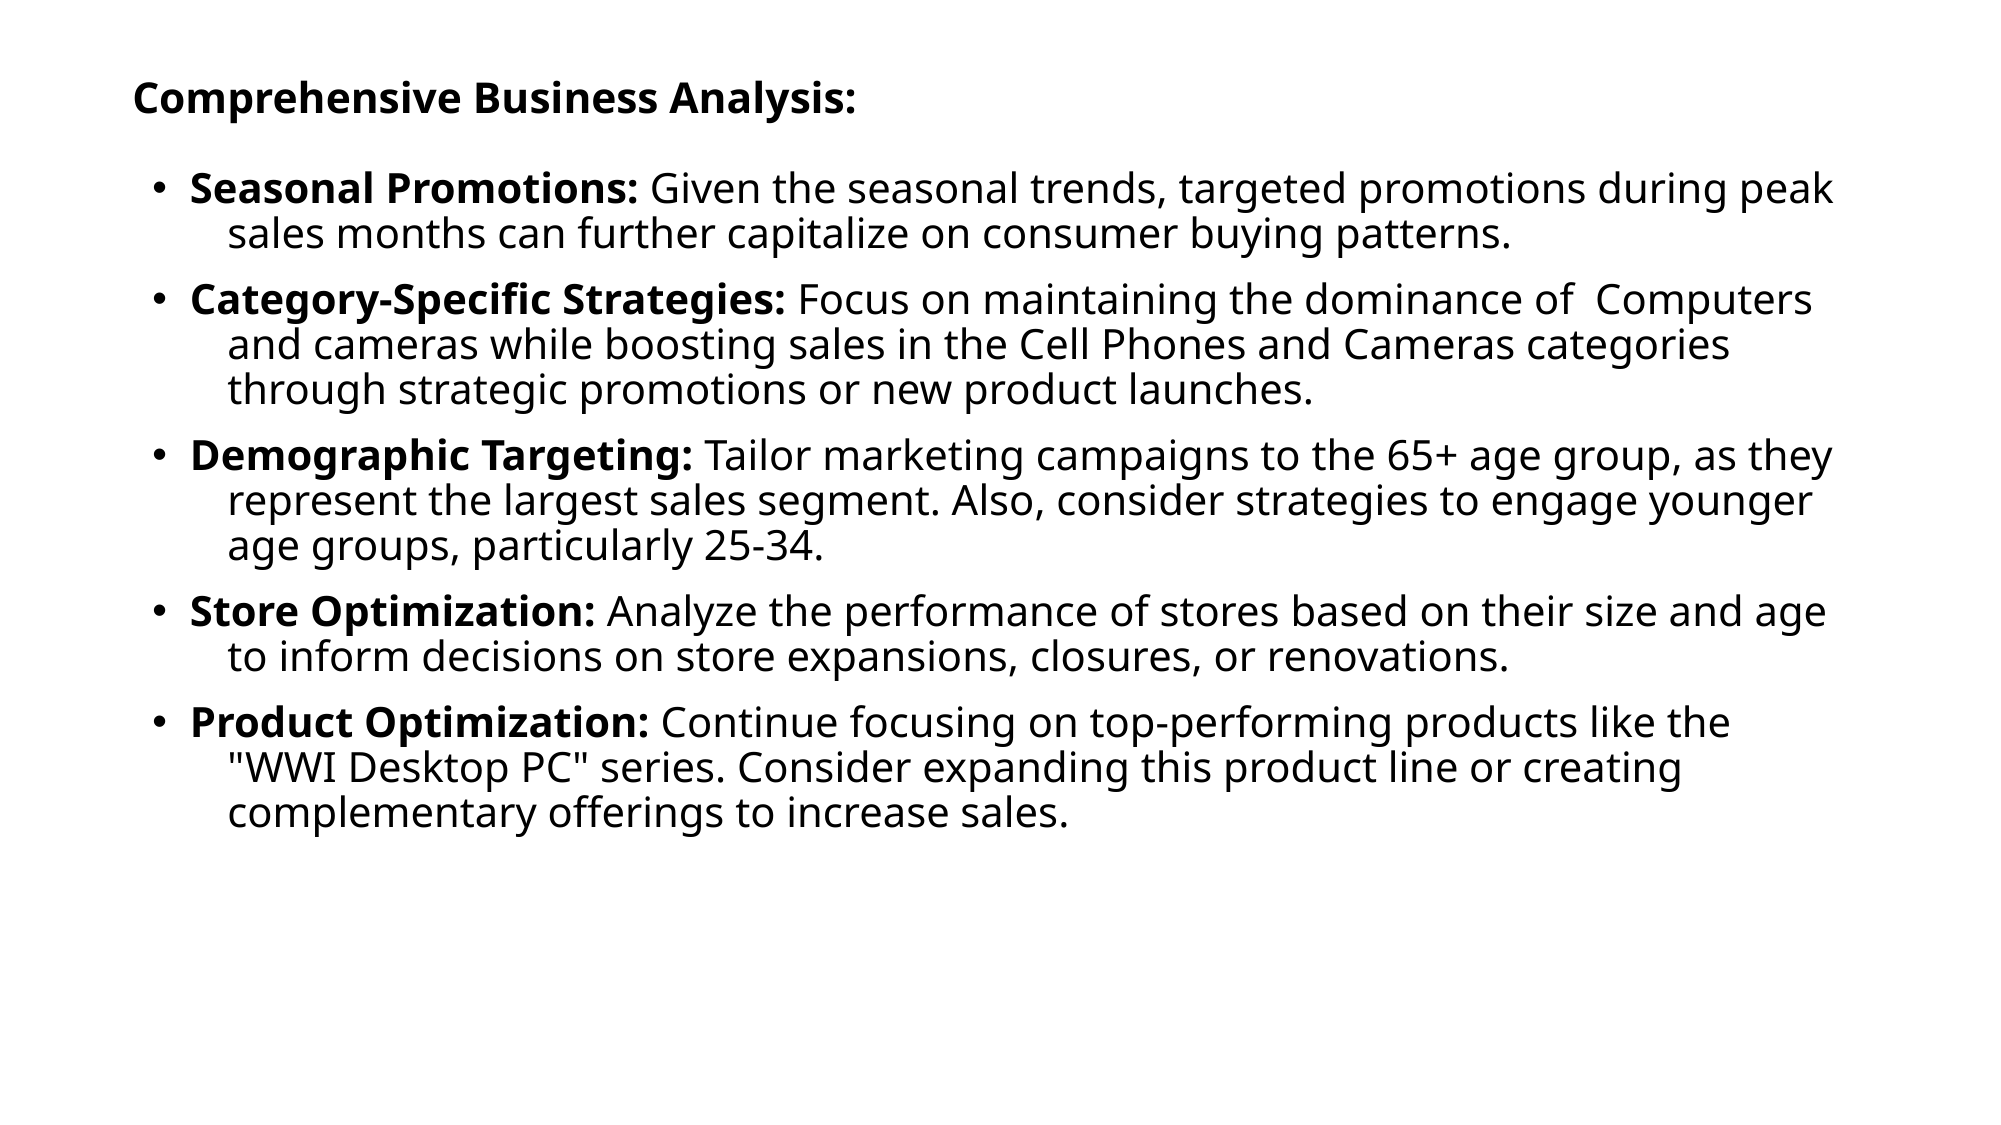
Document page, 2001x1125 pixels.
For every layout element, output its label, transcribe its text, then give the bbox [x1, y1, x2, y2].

title Comprehensive Business Analysis: [117, 0, 1843, 131]
list Seasonal Promotions: Given the seasonal trends, targeted promotions during peak sales months can further capitalize on consumer buying patterns. Category-Specific Strategies: Focus on maintaining the dominance of Computers and cameras while boosting sales in the Cell Phones and Cameras categories through strategic promotions or new product launches. Demographic Targeting: Tailor marketing campaigns to the 65+ age group, as they represent the largest sales segment. Also, consider strategies to engage younger age groups, particularly 25-34. Store Optimization: Analyze the performance of stores based on their size and age to inform decisions on store expansions, closures, or renovations. Product Optimization: Continue focusing on top-performing products like the "WWI Desktop PC" series. Consider expanding this product line or creating complementary offerings to increase sales. [137, 159, 1863, 1014]
